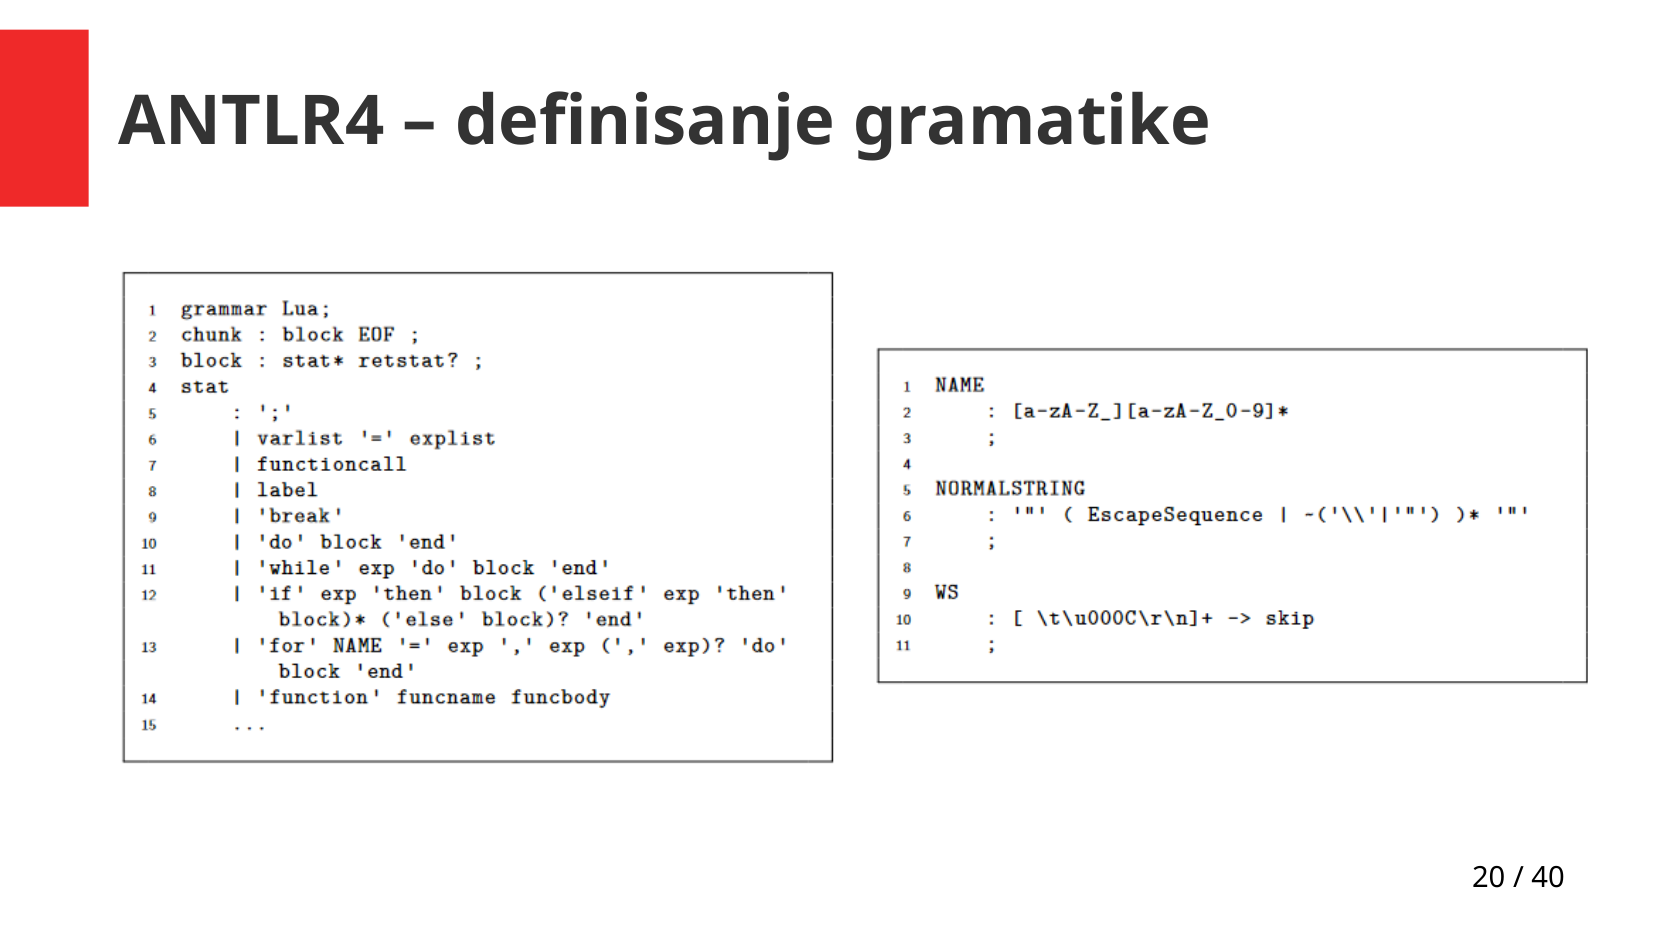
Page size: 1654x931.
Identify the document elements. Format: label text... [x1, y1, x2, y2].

picture [118, 268, 839, 766]
picture [874, 344, 1595, 690]
title ANTLR4 – definisanje gramatike [118, 29, 1595, 207]
